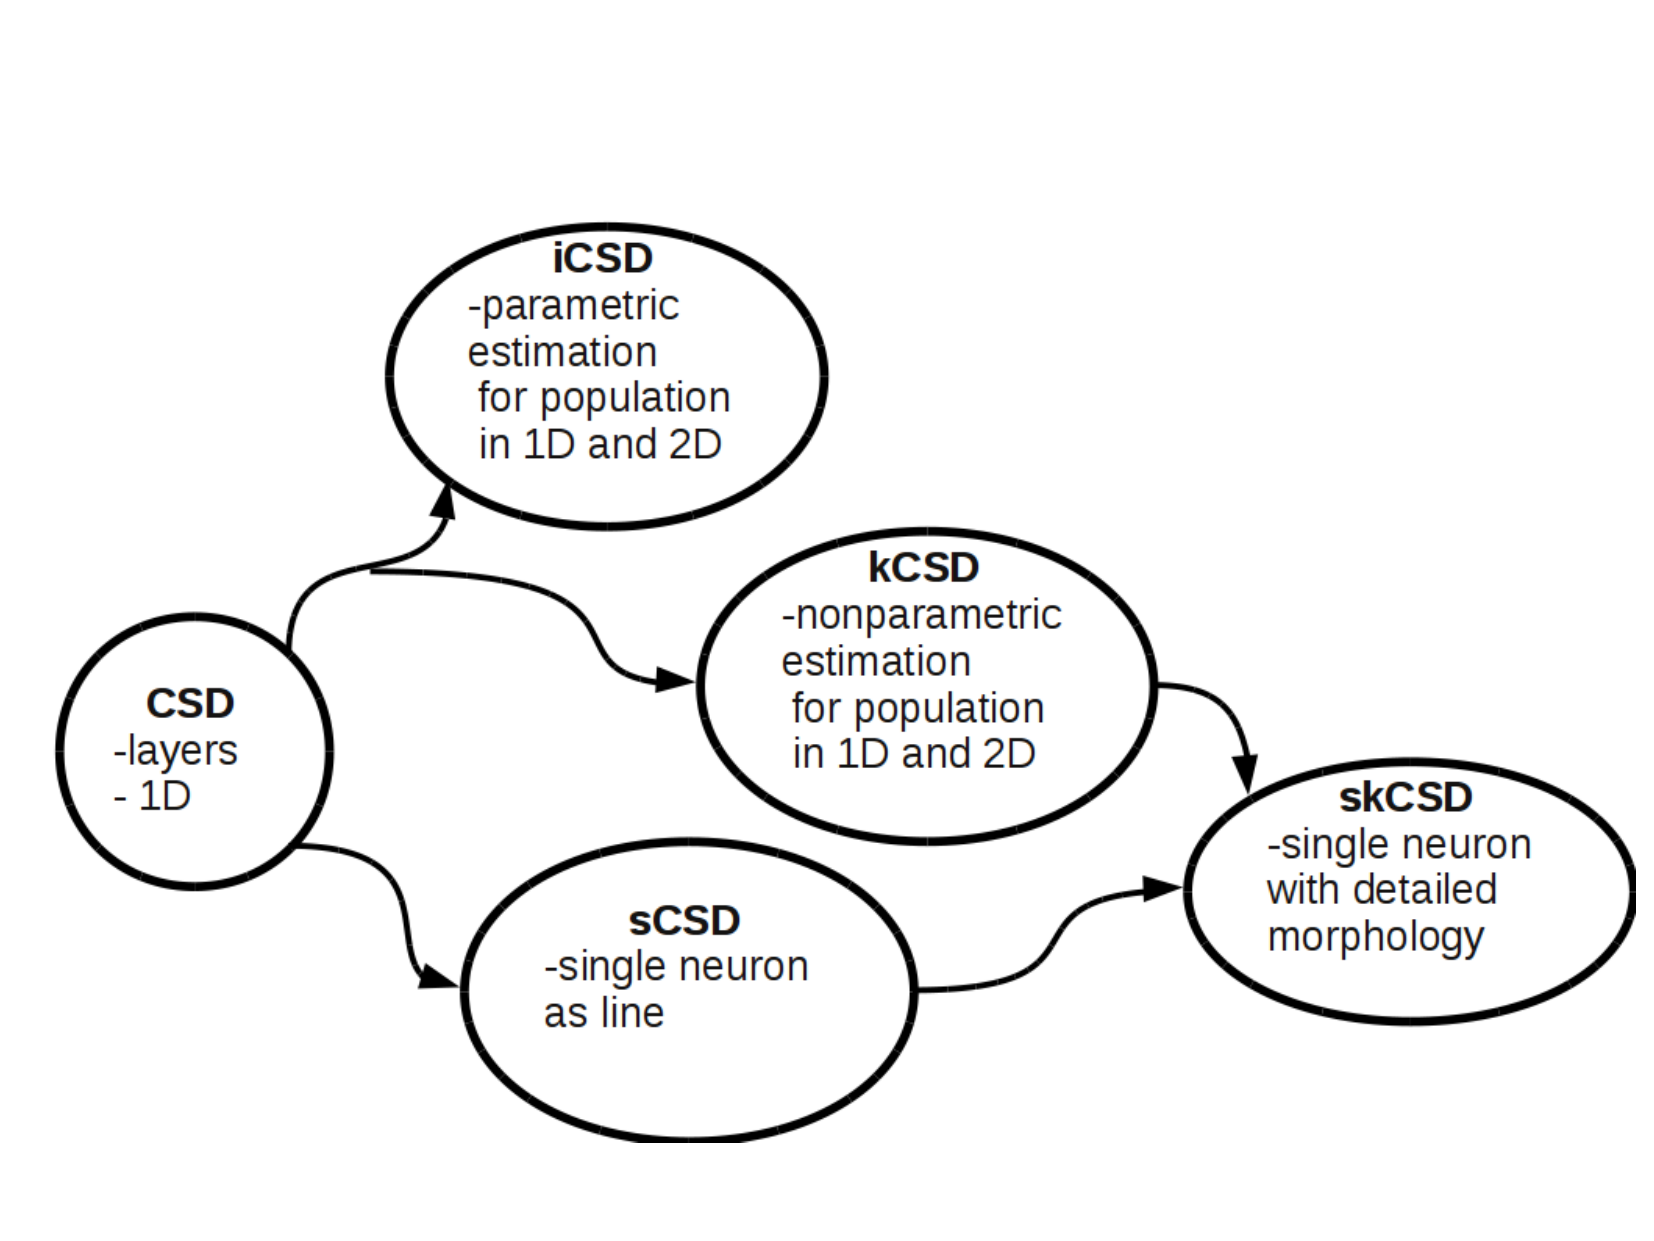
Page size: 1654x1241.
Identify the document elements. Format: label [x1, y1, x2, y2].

picture [51, 218, 1636, 1143]
